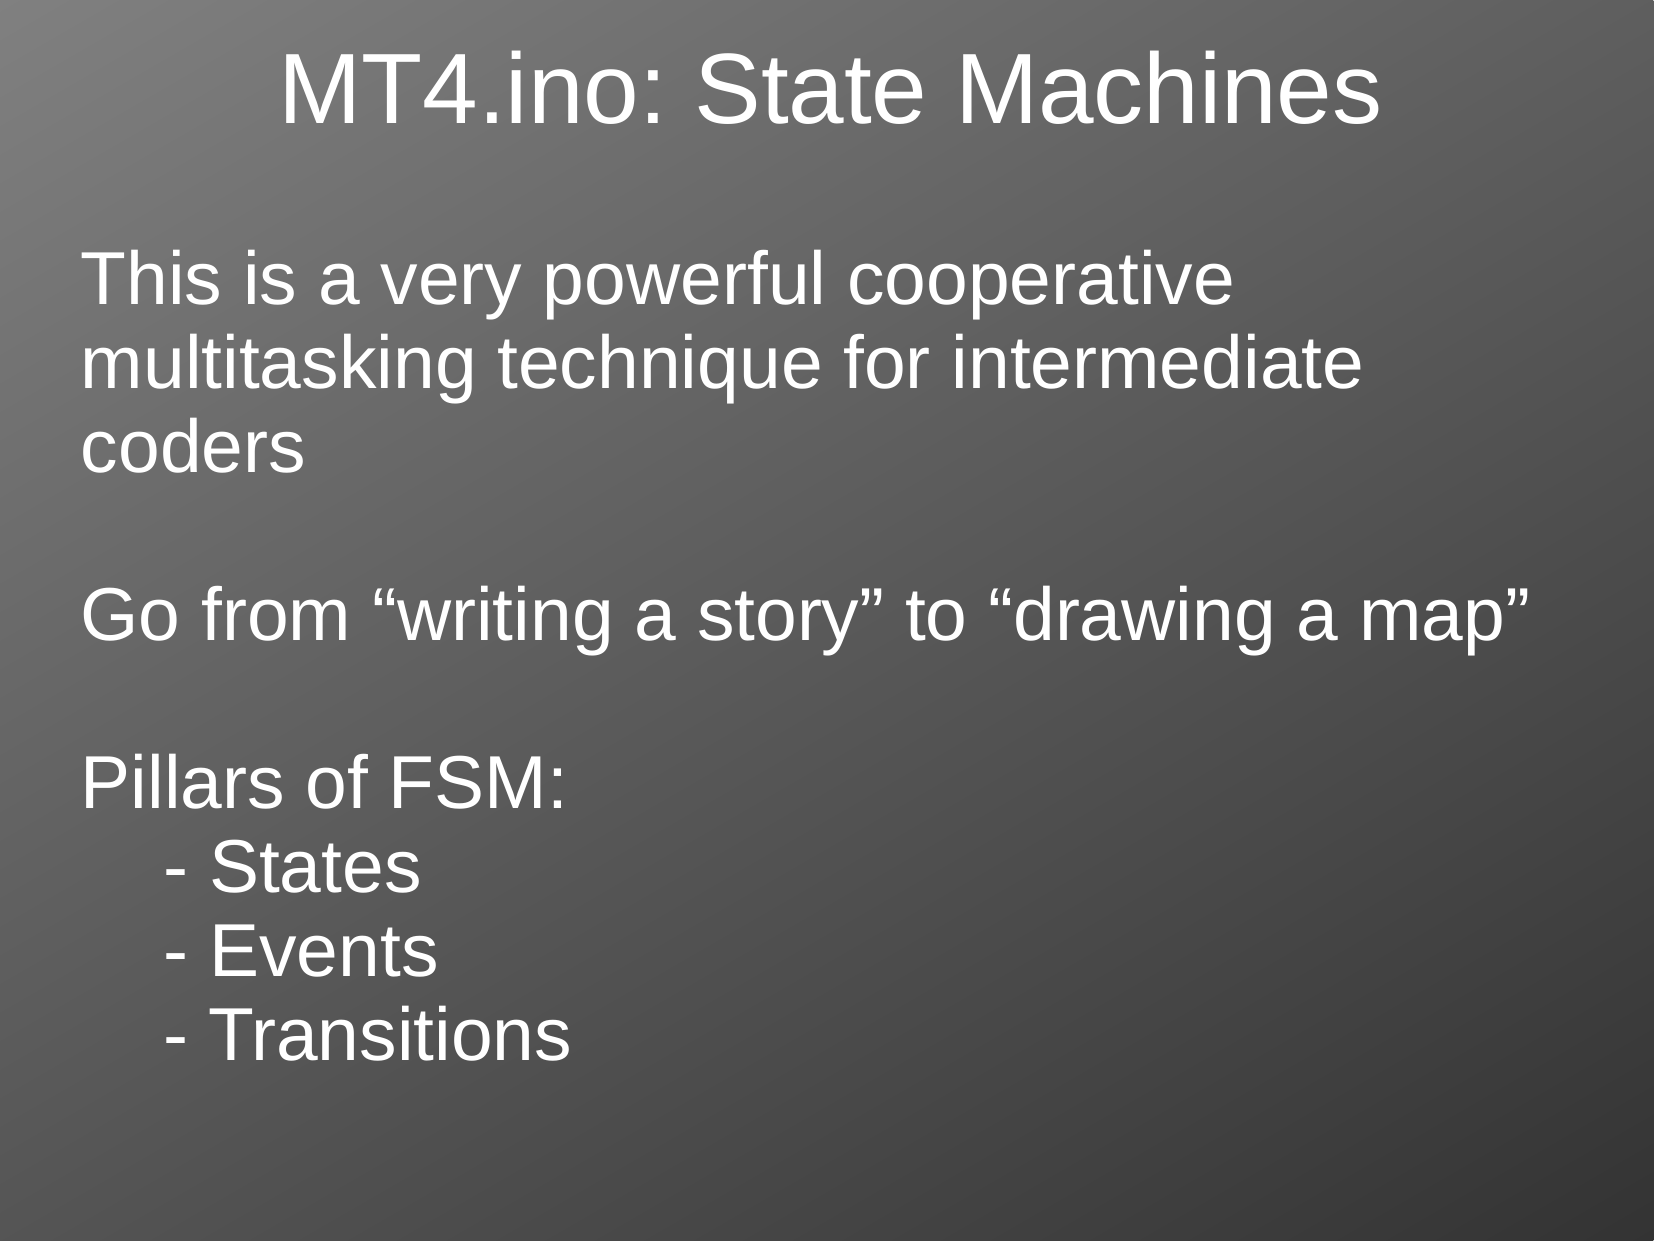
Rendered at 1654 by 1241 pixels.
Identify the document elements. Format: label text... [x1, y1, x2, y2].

title This is a very powerful cooperative multitasking technique for intermediate coders Go from “writing a story” to “drawing a map” Pillars of FSM: - States - Events - Transitions [80, 236, 1570, 1077]
title MT4.ino: State Machines [86, 27, 1576, 151]
